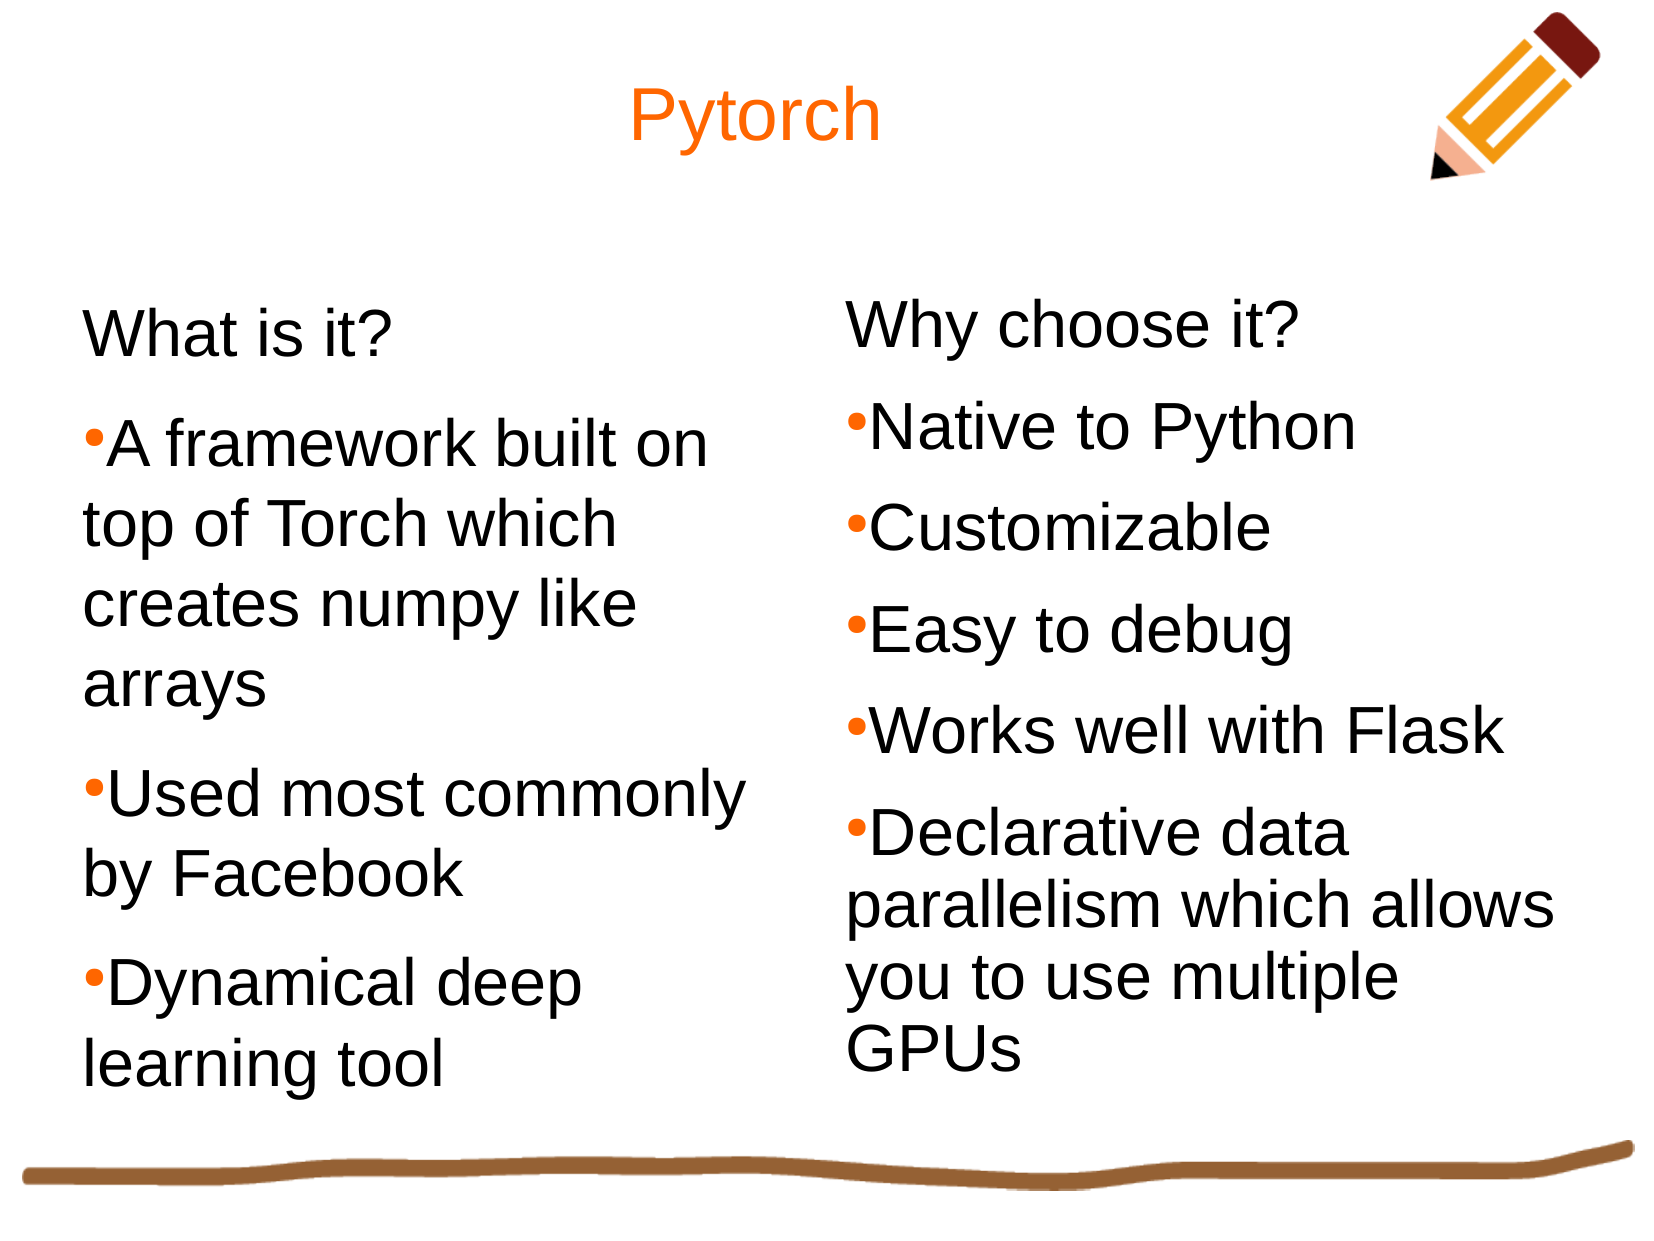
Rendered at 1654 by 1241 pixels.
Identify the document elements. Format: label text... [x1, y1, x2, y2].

list Why choose it? Native to Python Customizable Easy to debug Works well with Flask Declarative data parallelism which allows you to use multiple GPUs [845, 290, 1572, 1122]
list What is it? A framework built on top of Torch which creates numpy like arrays Used most commonly by Facebook Dynamical deep learning tool [82, 290, 809, 1122]
title Pytorch [82, 49, 1430, 172]
